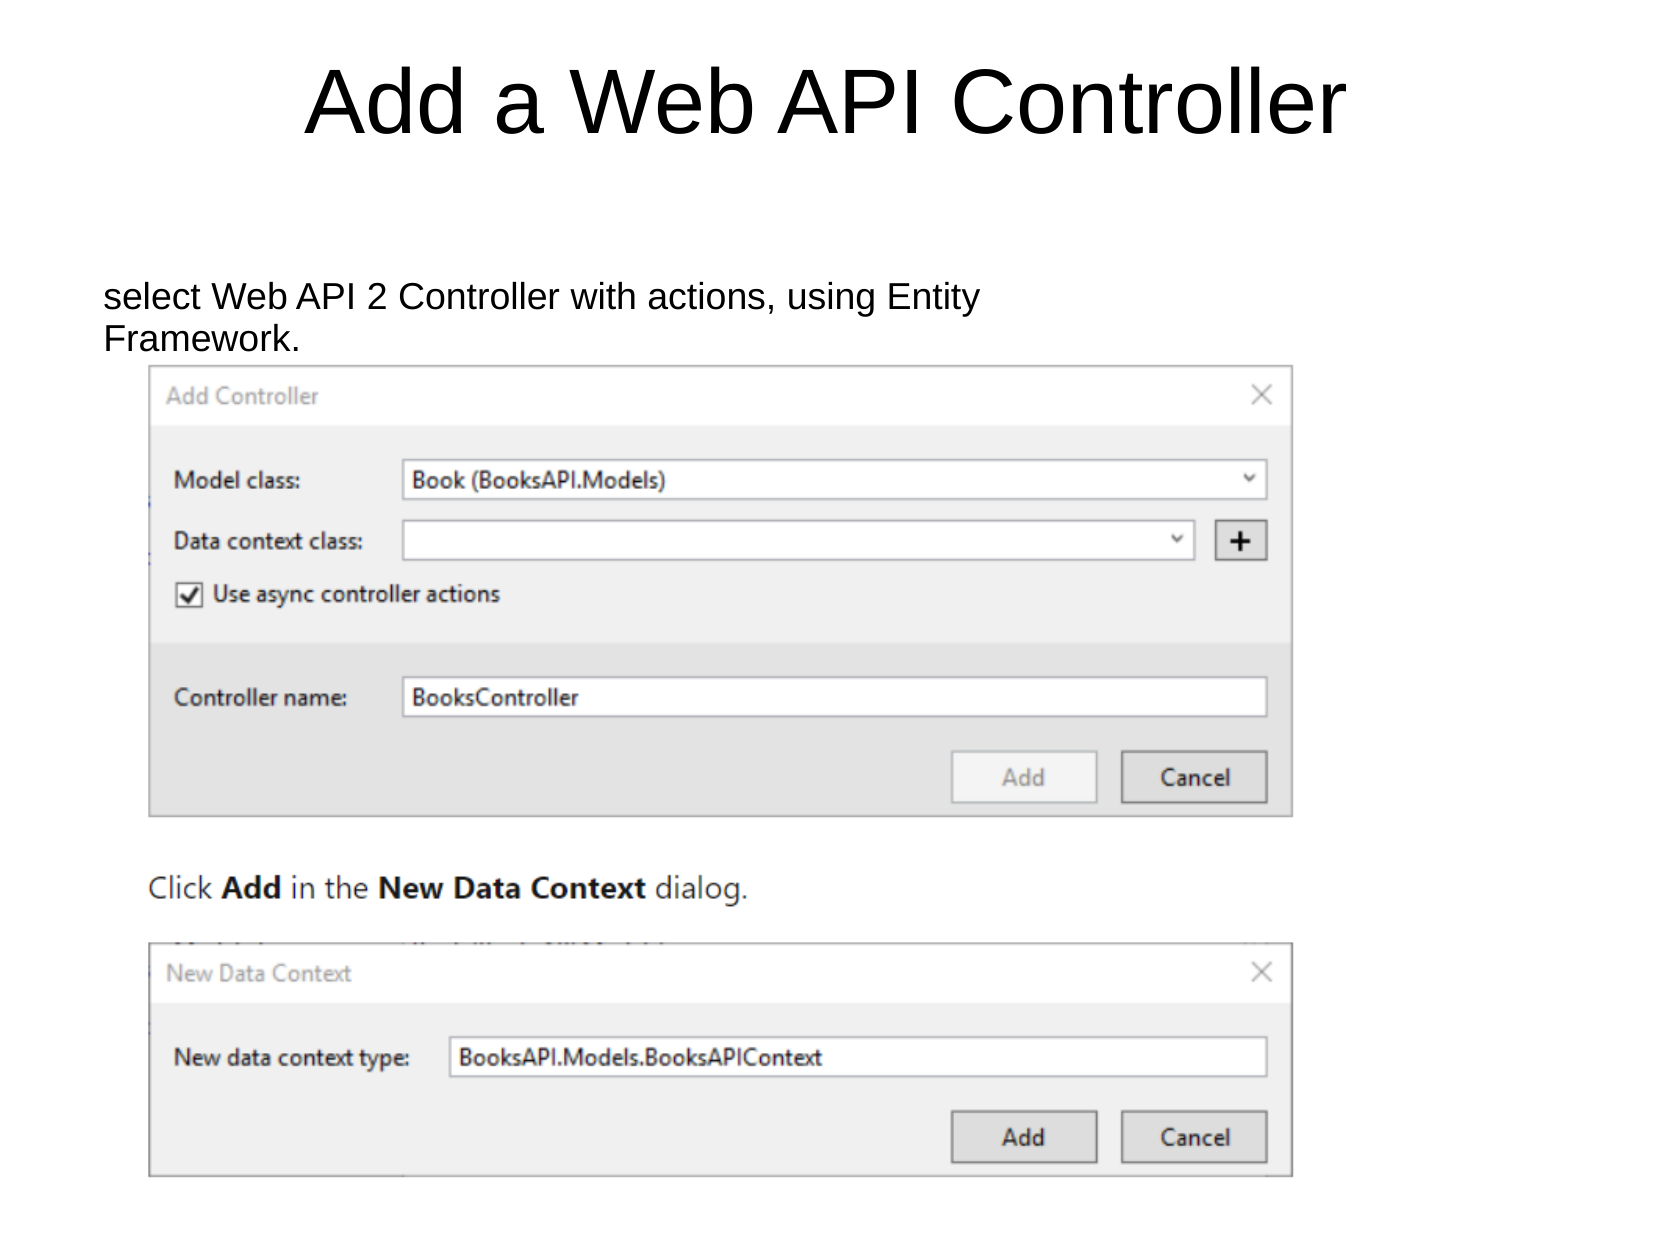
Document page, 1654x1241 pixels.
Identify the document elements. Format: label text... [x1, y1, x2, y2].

text_box select Web API 2 Controller with actions, using Entity Framework. [88, 267, 1203, 325]
title Add a Web API Controller [82, 49, 1571, 257]
picture [147, 359, 1298, 1182]
